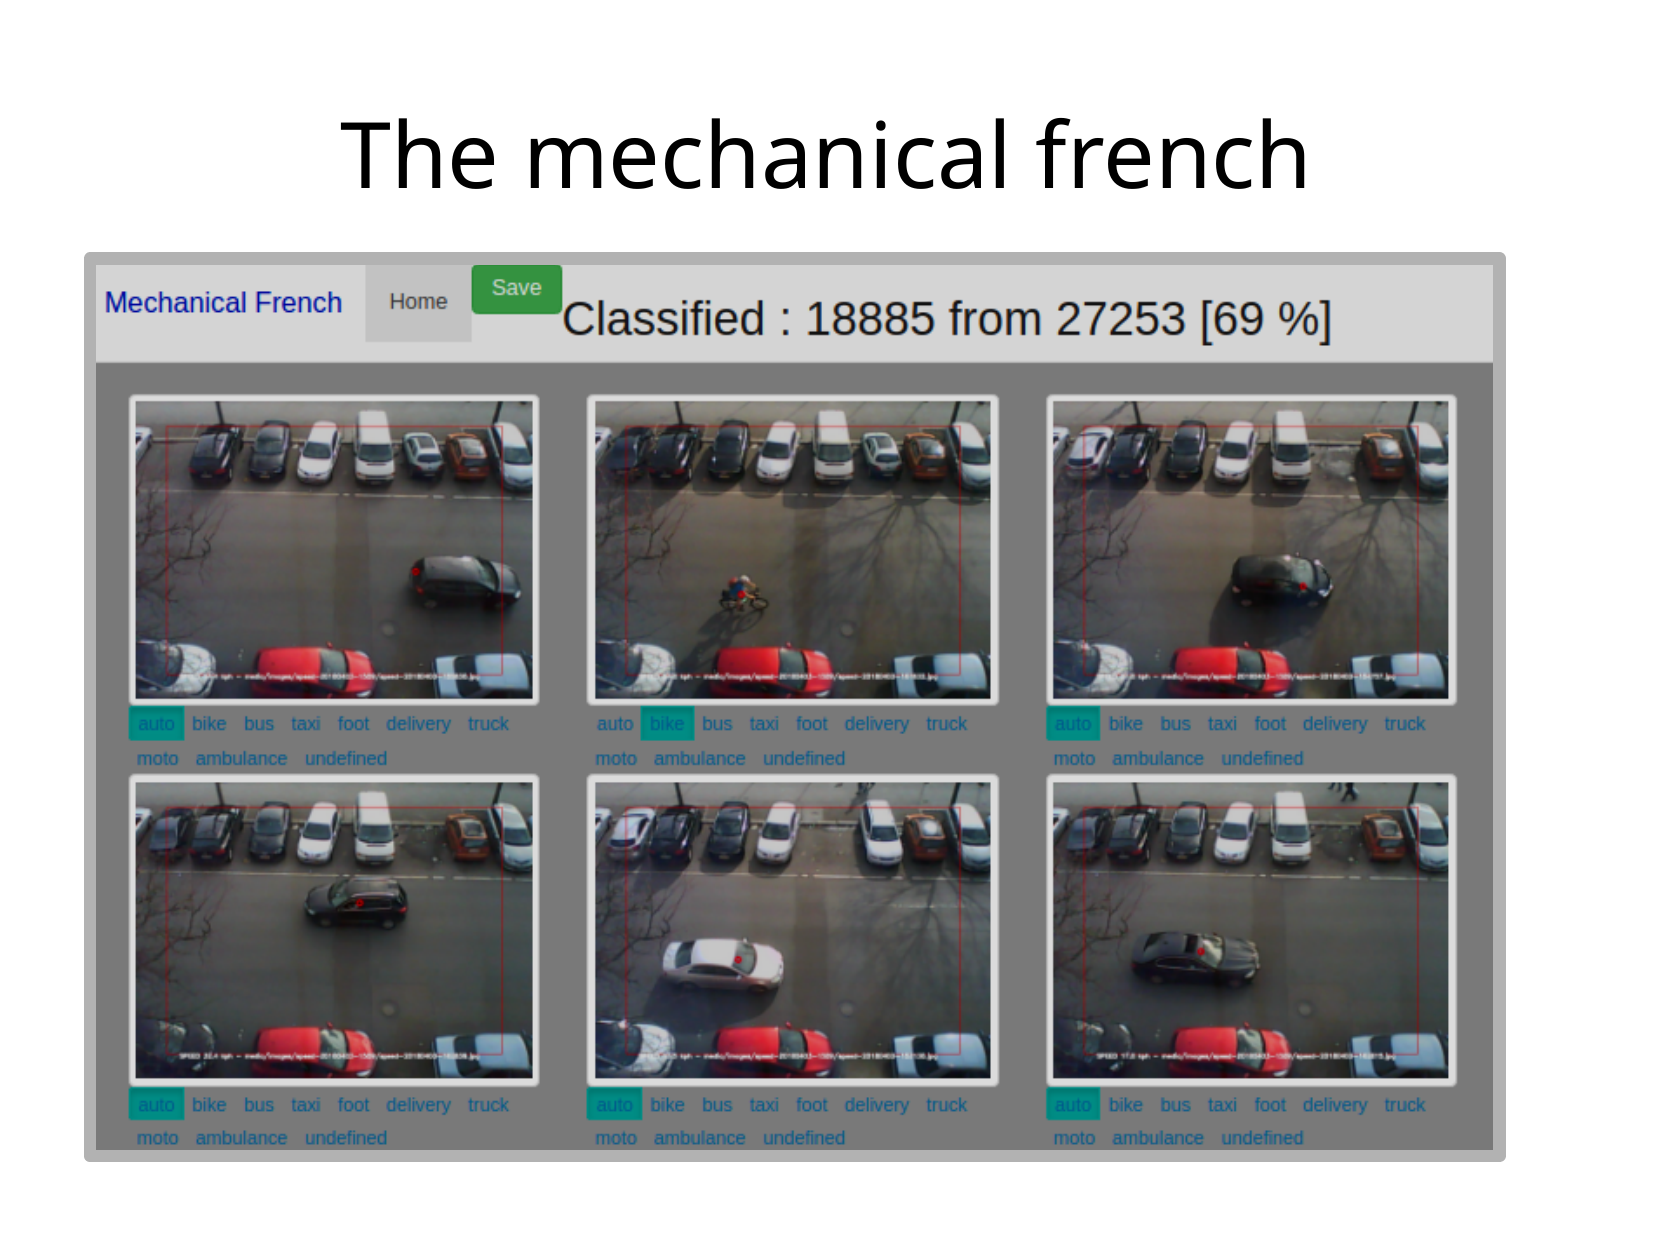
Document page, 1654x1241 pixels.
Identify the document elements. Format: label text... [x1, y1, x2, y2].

picture [96, 264, 1494, 1150]
title The mechanical french [82, 49, 1571, 257]
